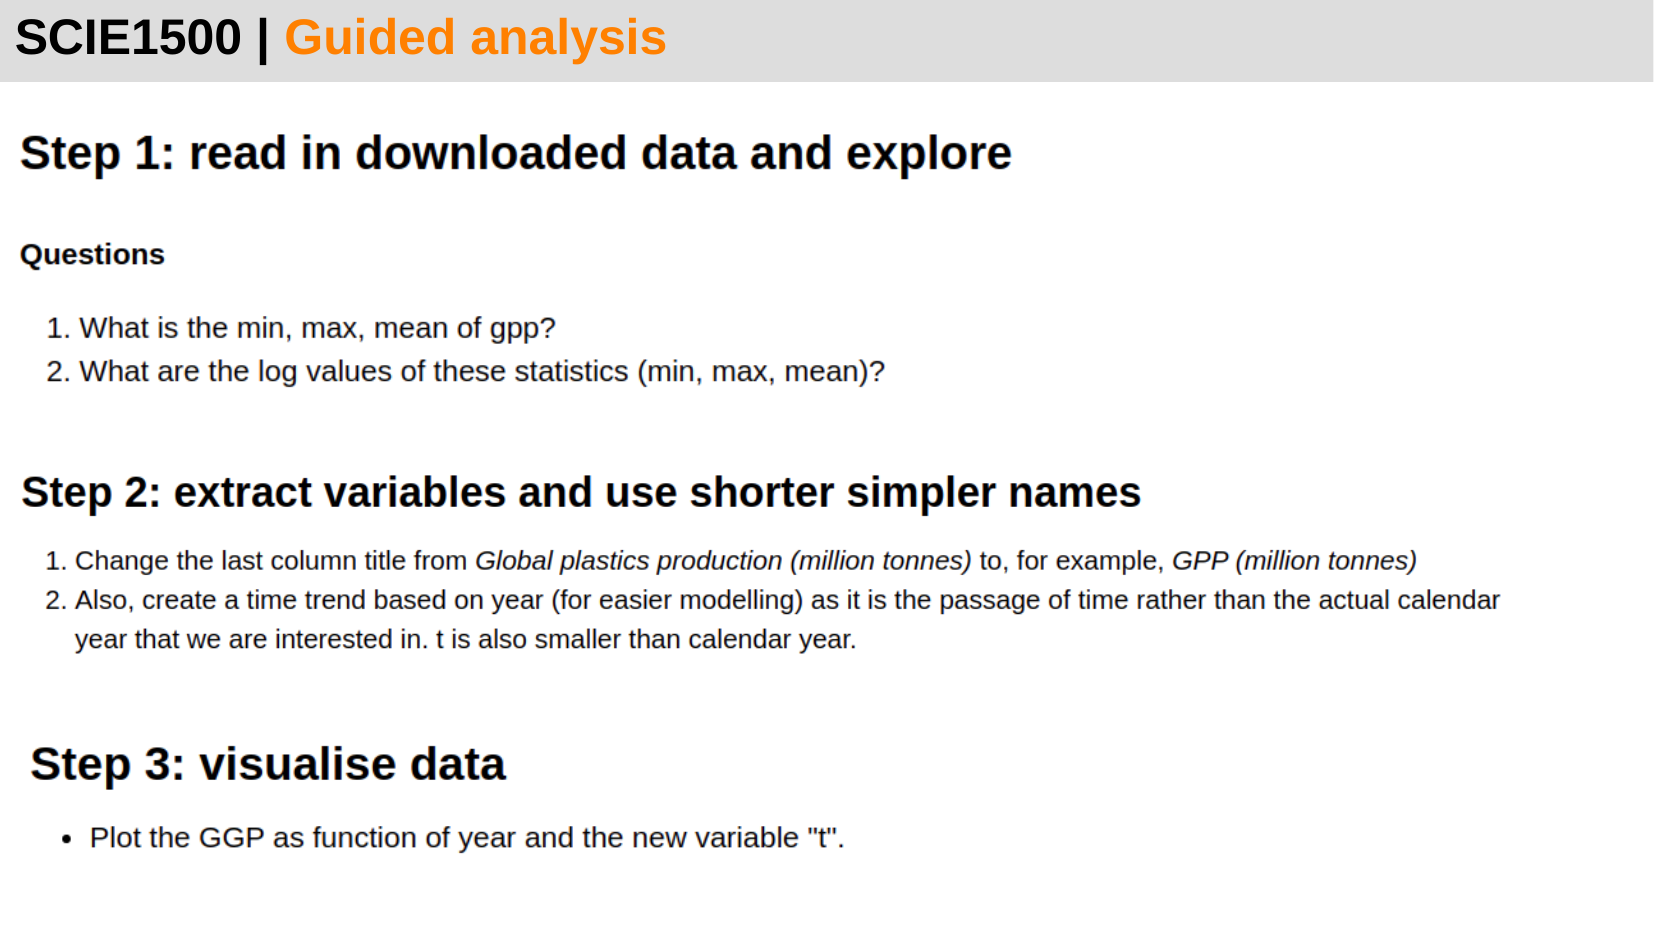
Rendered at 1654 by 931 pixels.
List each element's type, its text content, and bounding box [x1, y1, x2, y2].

picture [27, 735, 858, 863]
text_box [0, 0, 1654, 83]
text_box SCIE1500 | Guided analysis [0, 2, 780, 83]
picture [11, 113, 1022, 404]
picture [12, 469, 1512, 668]
